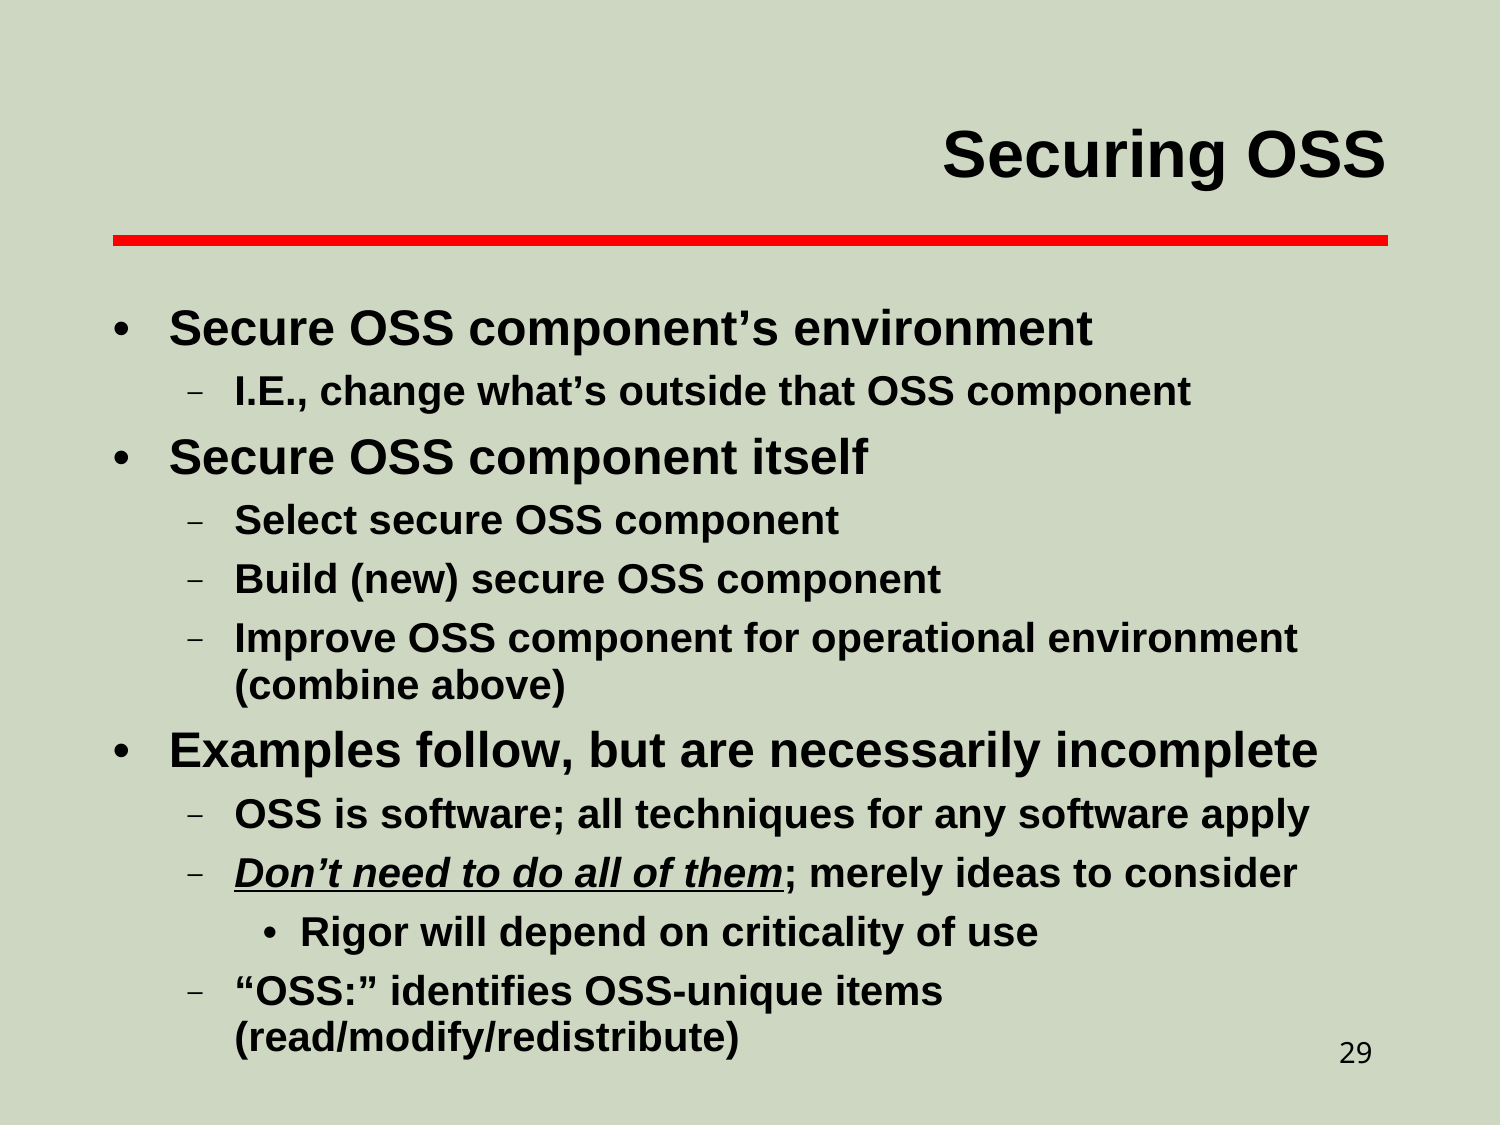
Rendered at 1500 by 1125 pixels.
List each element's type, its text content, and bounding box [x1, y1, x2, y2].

title Securing OSS [337, 85, 1388, 224]
list Secure OSS component’s environment I.E., change what’s outside that OSS component Secure OSS component itself Select secure OSS component Build (new) secure OSS component Improve OSS component for operational environment (combine above) Examples follow, but are necessarily incomplete OSS is software; all techniques for any software apply Don’t need to do all of them; merely ideas to consider Rigor will depend on criticality of use “OSS:” identifies OSS-unique items (read/modify/redistribute) [112, 299, 1388, 1098]
